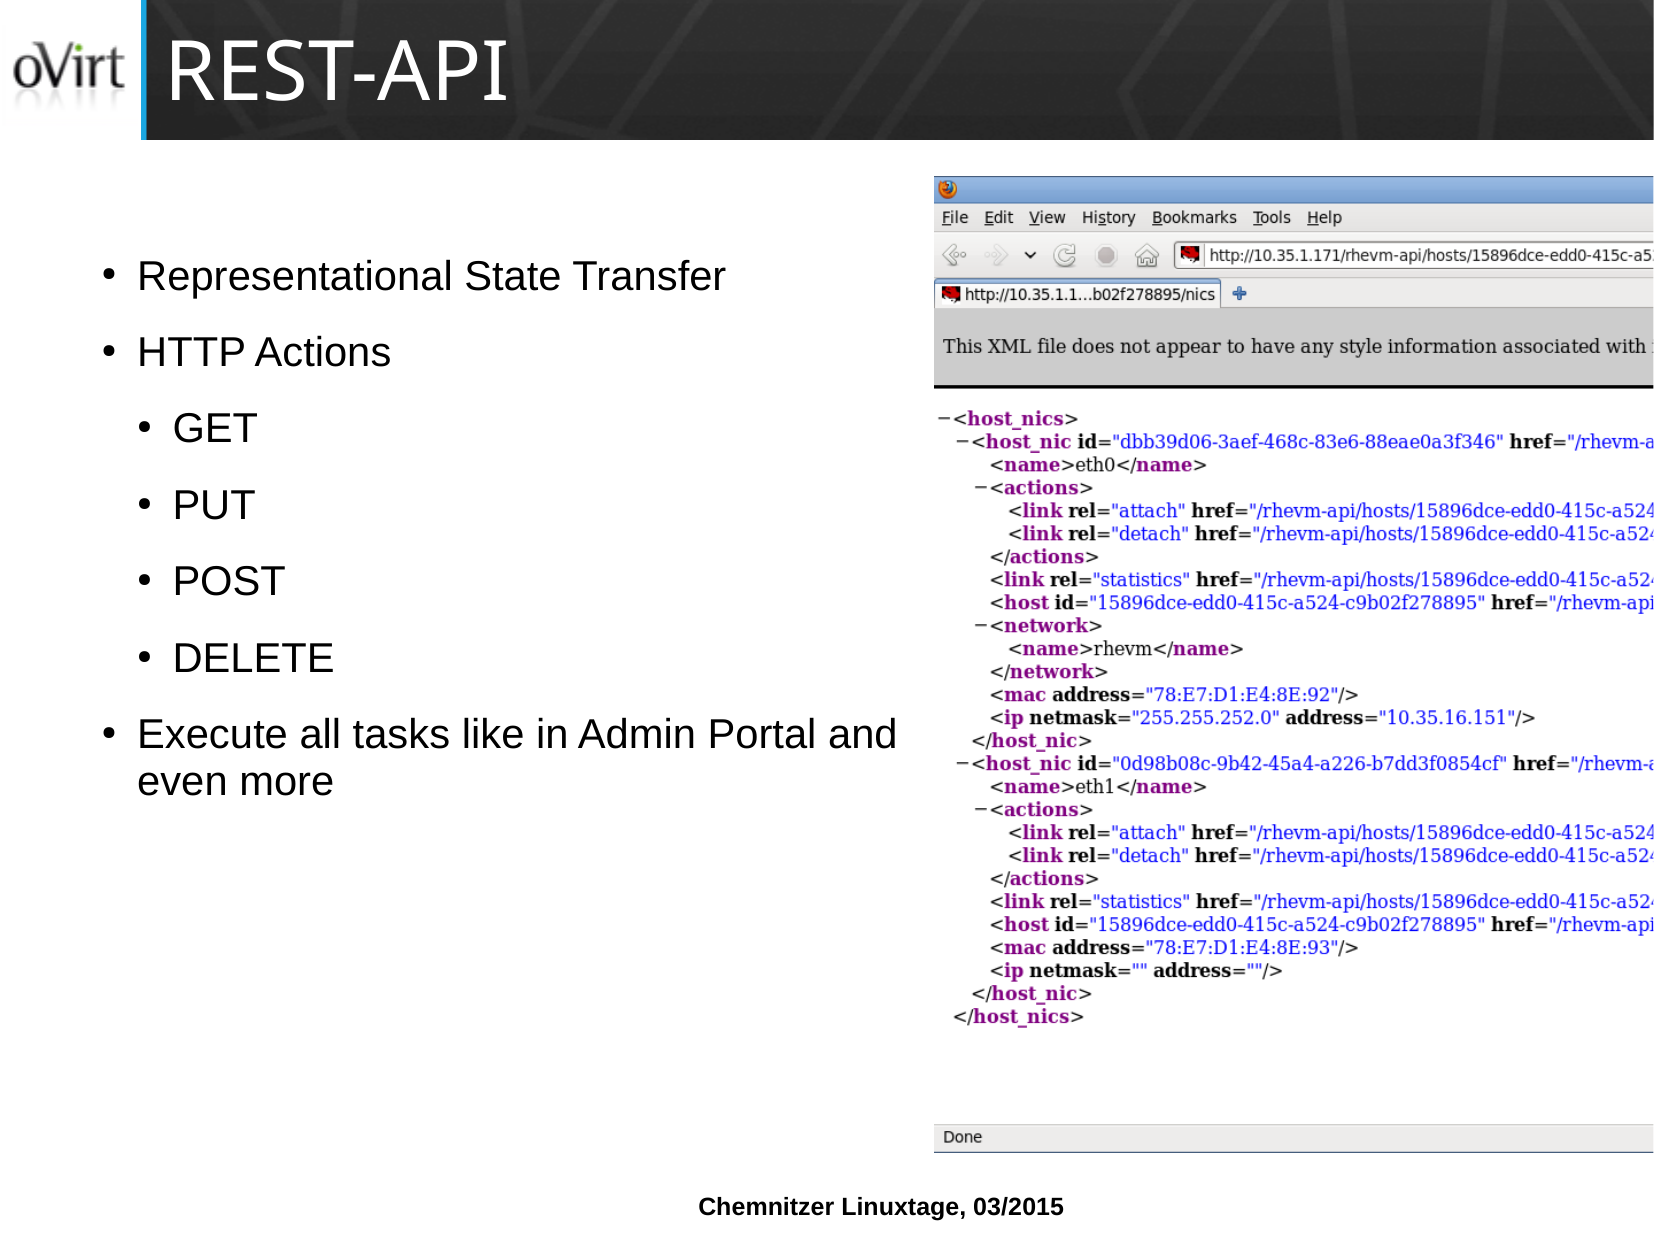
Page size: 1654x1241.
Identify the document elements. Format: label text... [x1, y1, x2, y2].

picture [934, 176, 1654, 1153]
picture [0, 0, 1654, 140]
title REST-API [164, 18, 1653, 119]
text_box Representational State Transfer HTTP Actions GET PUT POST DELETE Execute all tasks like in Admin Portal and even more [86, 244, 934, 1126]
